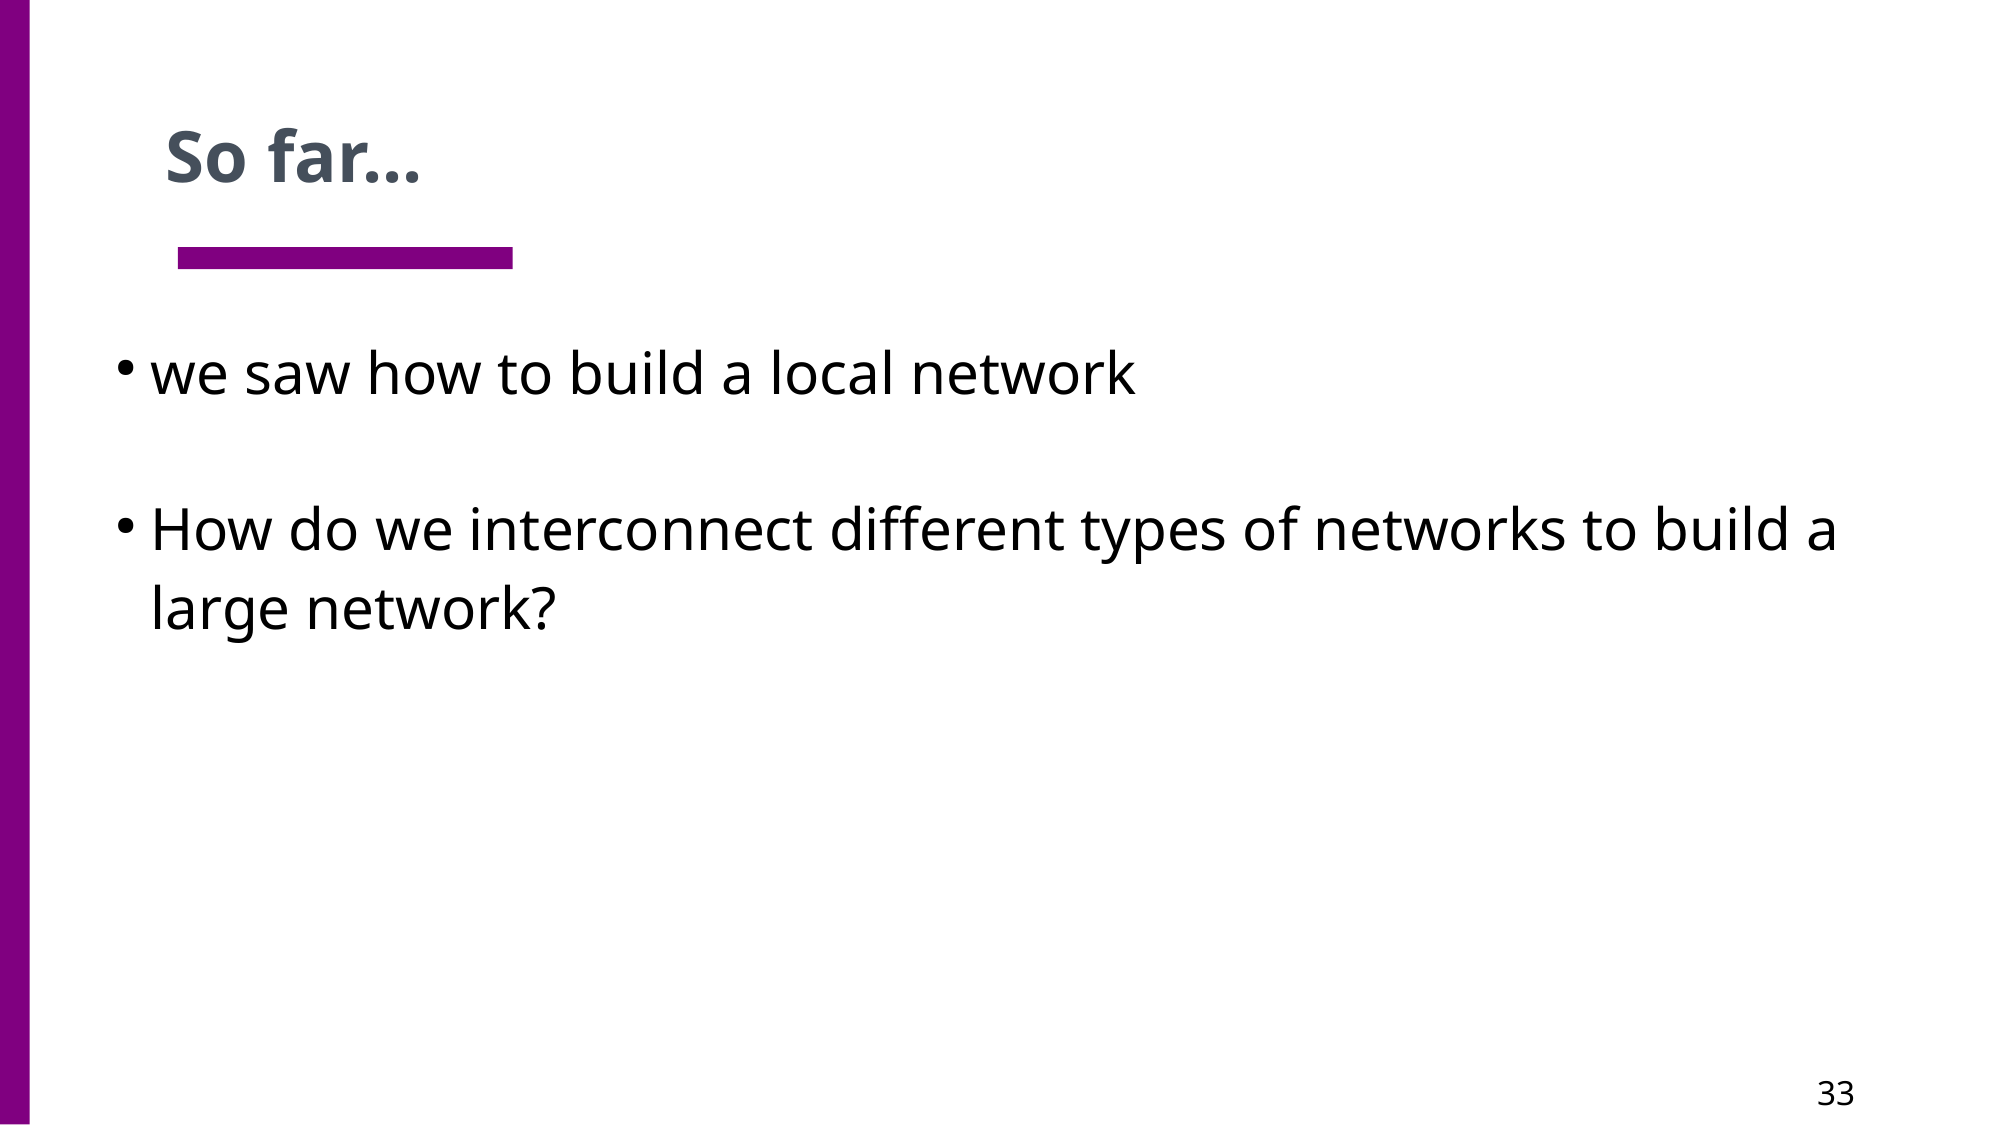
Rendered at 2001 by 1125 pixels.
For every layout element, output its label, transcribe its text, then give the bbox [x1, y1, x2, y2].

text_box So far... [151, 0, 1849, 212]
text_box we saw how to build a local network How do we interconnect different types of networks to build a large network? [100, 329, 2000, 756]
